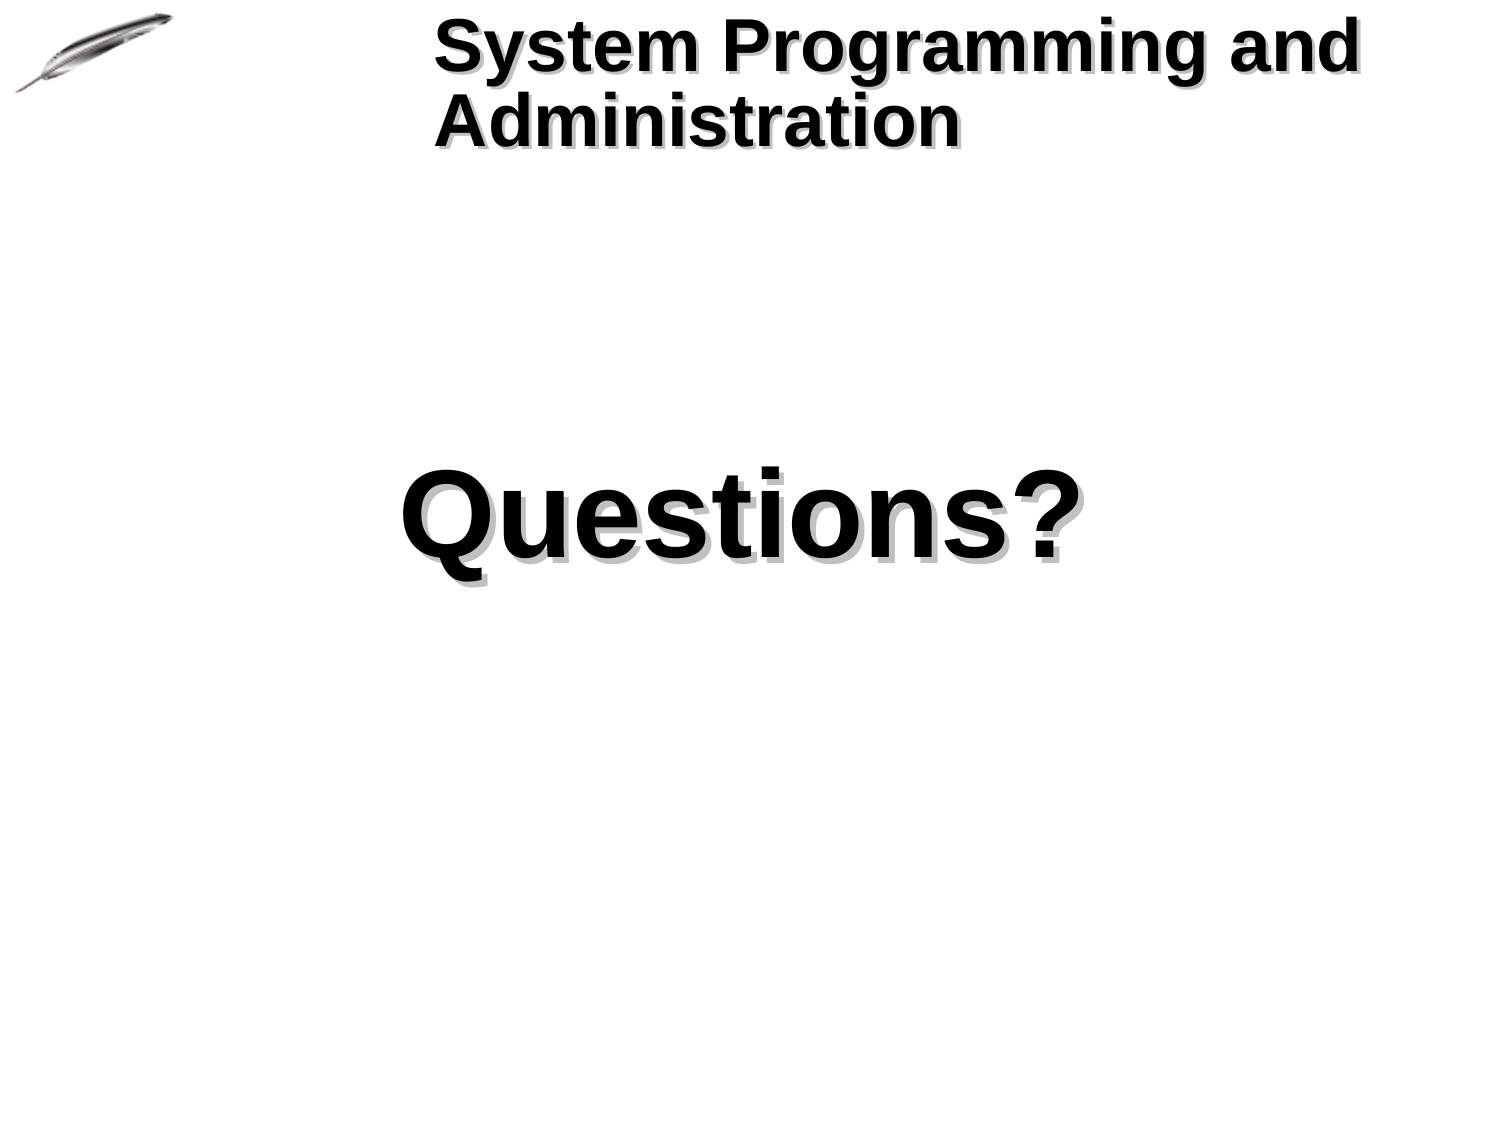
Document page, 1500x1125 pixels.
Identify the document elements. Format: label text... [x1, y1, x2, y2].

picture [11, 11, 179, 95]
title System Programming and Administration [419, 0, 1459, 174]
list Questions? [383, 444, 1140, 646]
